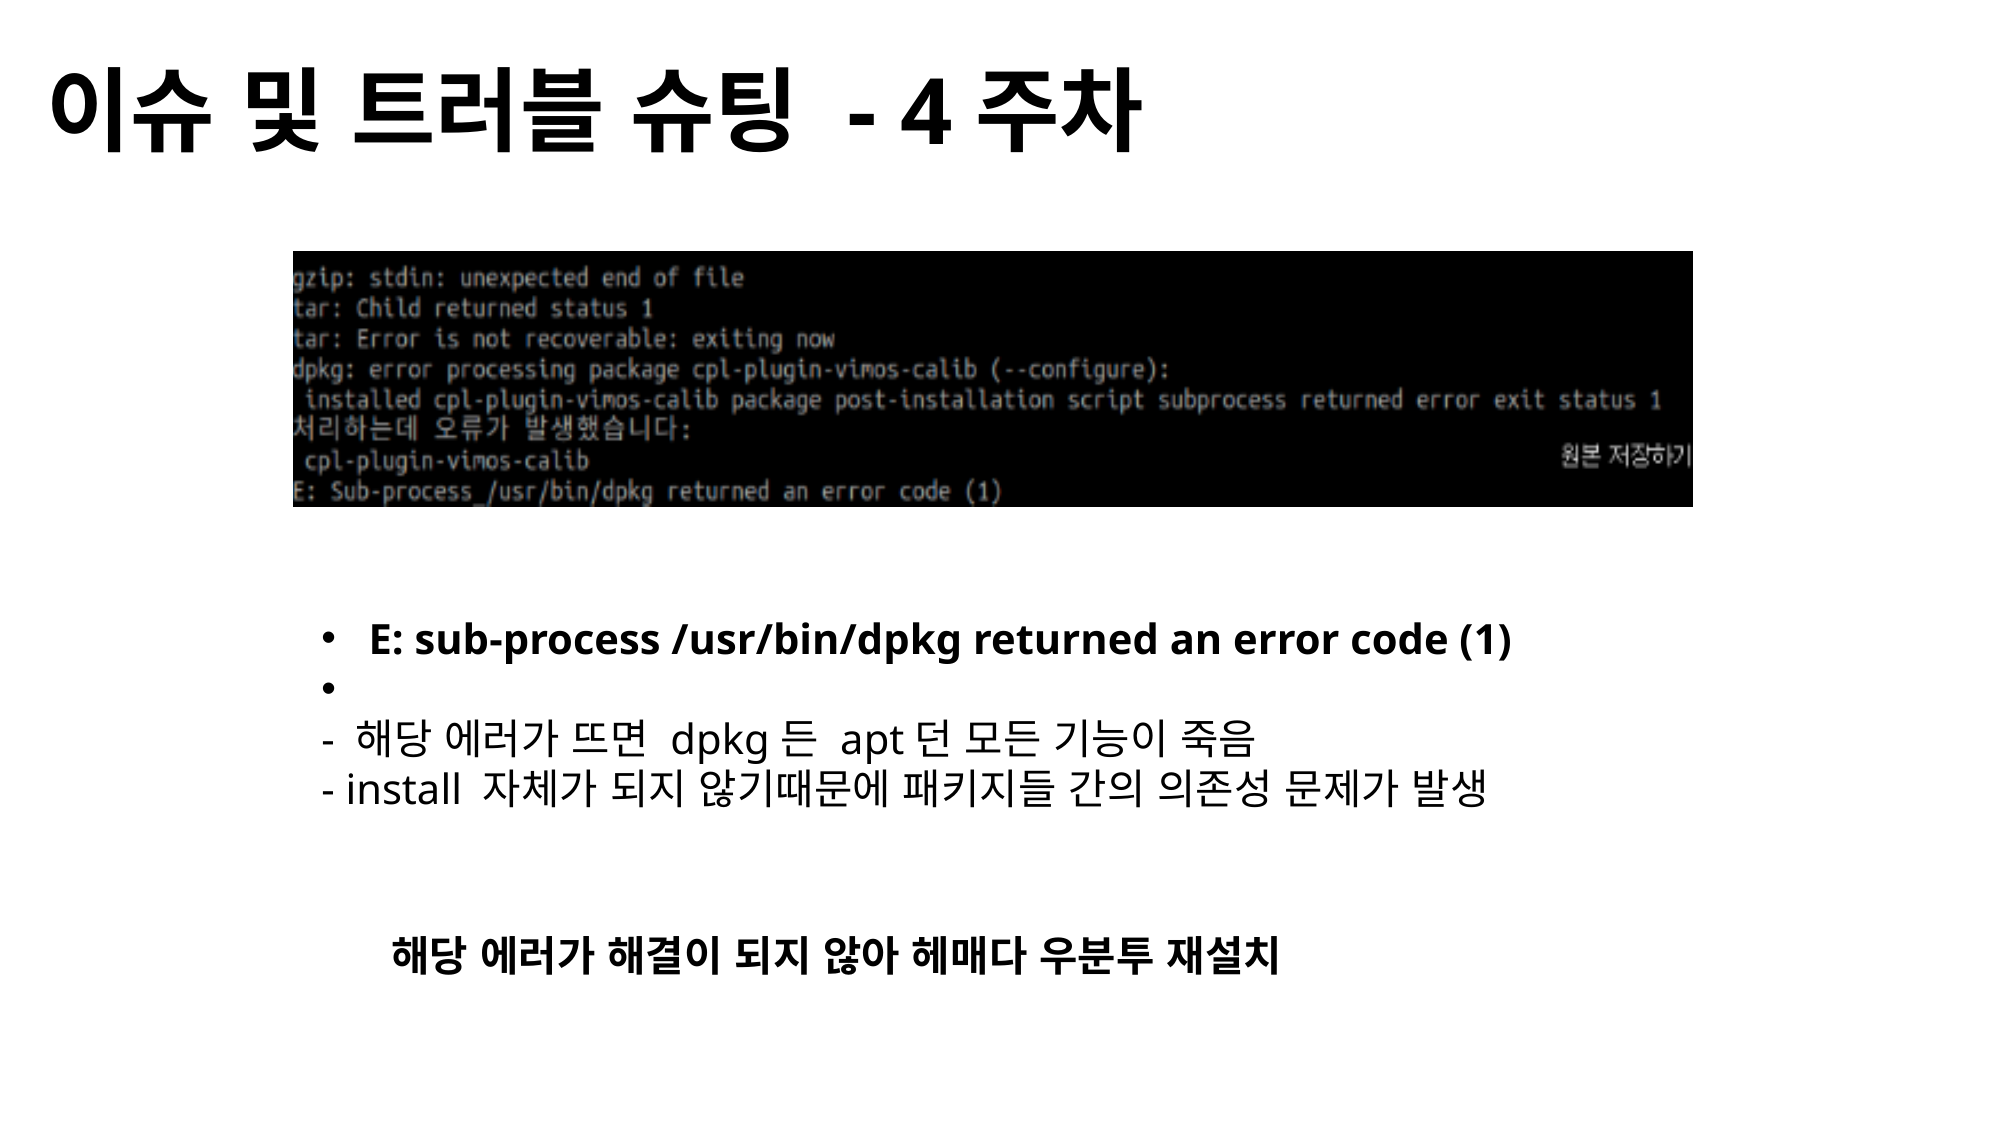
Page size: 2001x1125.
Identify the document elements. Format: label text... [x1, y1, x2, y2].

text_box E: sub-process /usr/bin/dpkg returned an error code (1) - 해당 에러가 뜨면 dpkg든 apt던 모든 기능이 죽음 - install 자체가 되지 않기때문에 패키지들 간의 의존성 문제가 발생 [306, 605, 1678, 823]
picture [293, 251, 1693, 507]
text_box 이슈 및 트러블 슈팅 - 4주차 [31, 45, 1404, 172]
text_box 해당 에러가 해결이 되지 않아 헤매다 우분투 재설치 [376, 921, 1740, 988]
